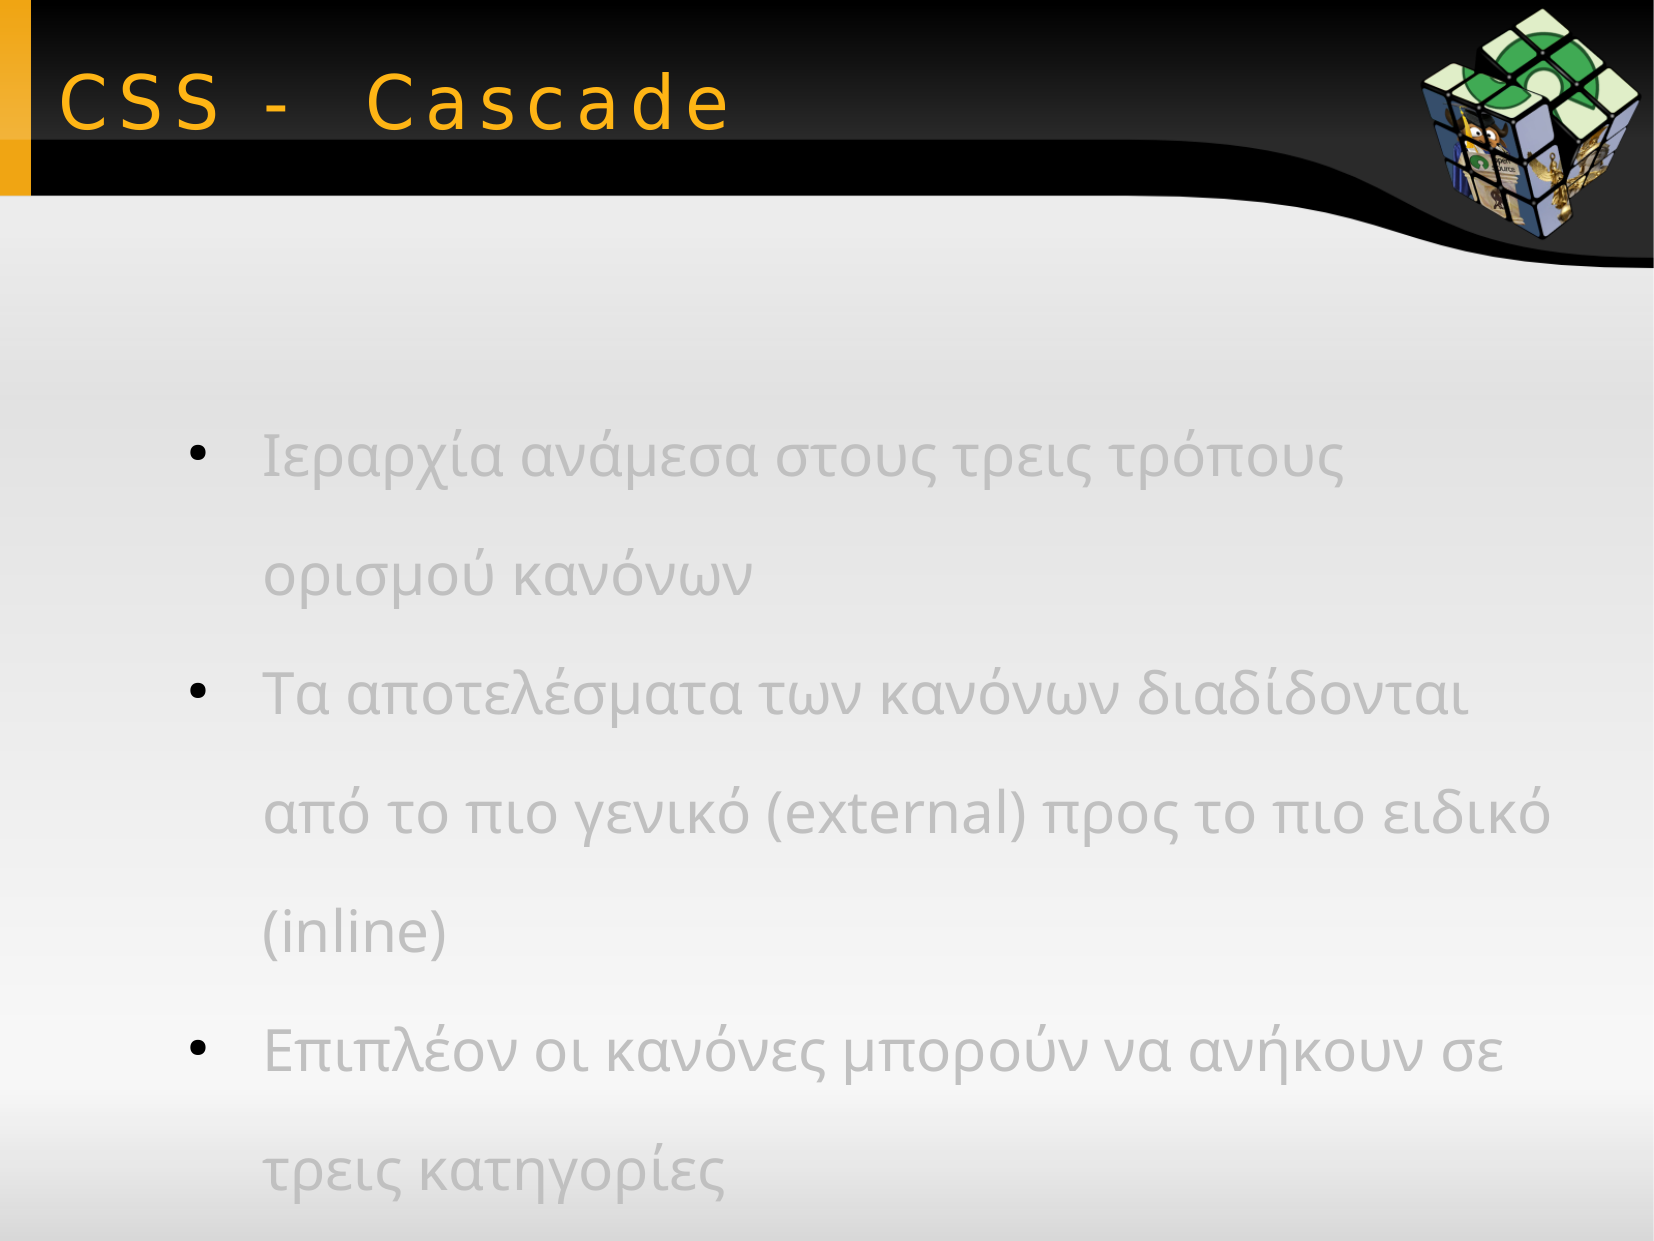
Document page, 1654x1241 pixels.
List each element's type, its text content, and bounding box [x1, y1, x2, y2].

subtitle Ιεραρχία ανάμεσα στους τρεις τρόπους ορισμού κανόνων Τα αποτελέσματα των κανόνων διαδίδονται από το πιο γενικό (external) προς το πιο ειδικό (inline) Επιπλέον οι κανόνες μπορούν να ανήκουν σε τρεις κατηγορίες Author, User, User Agent [187, 375, 1576, 1201]
picture [0, 0, 1654, 1241]
title CSS - Cascade [59, 29, 1270, 178]
